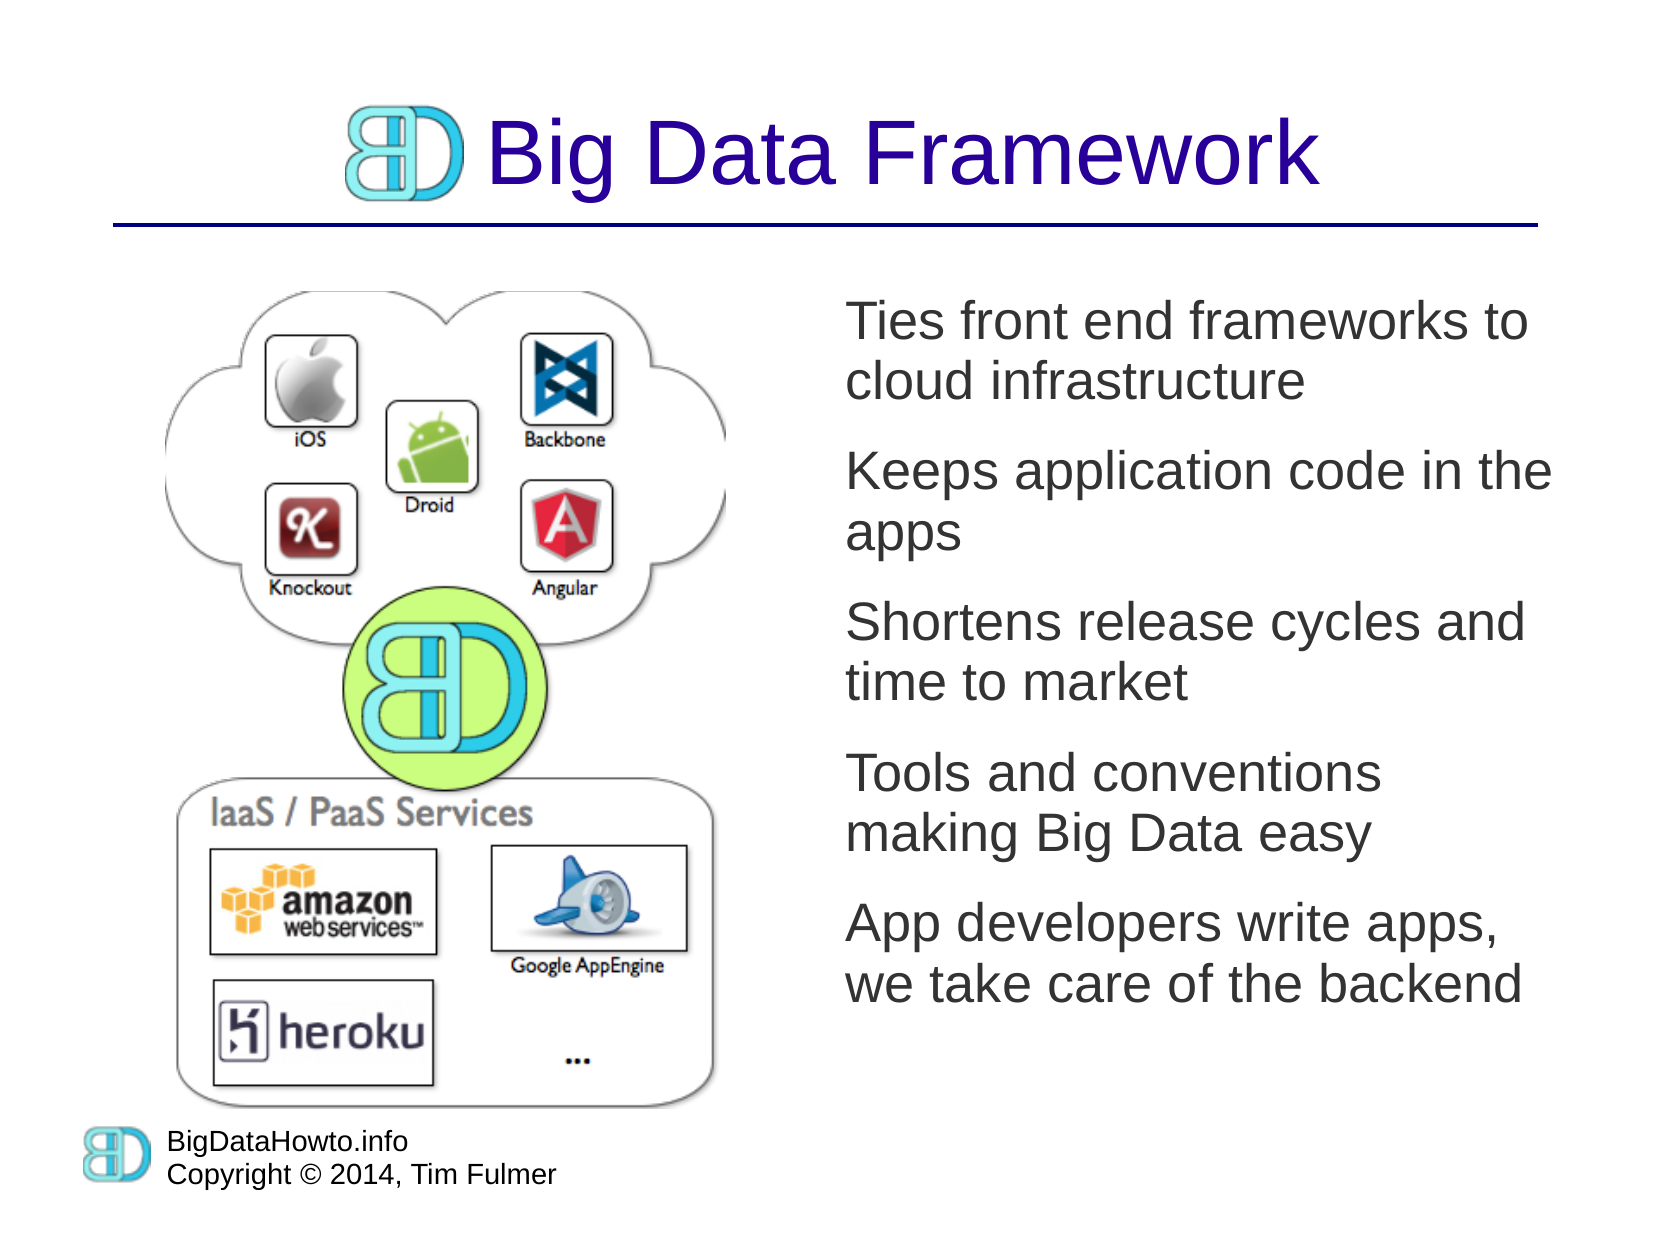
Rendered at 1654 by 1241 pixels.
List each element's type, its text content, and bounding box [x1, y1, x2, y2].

picture [83, 1121, 151, 1189]
list Ties front end frameworks to cloud infrastructure Keeps application code in the apps Shortens release cycles and time to market Tools and conventions making Big Data easy App developers write apps, we take care of the backend [845, 290, 1572, 1109]
title Big Data Framework [82, 49, 1571, 257]
picture [345, 94, 464, 214]
picture [165, 290, 726, 1109]
